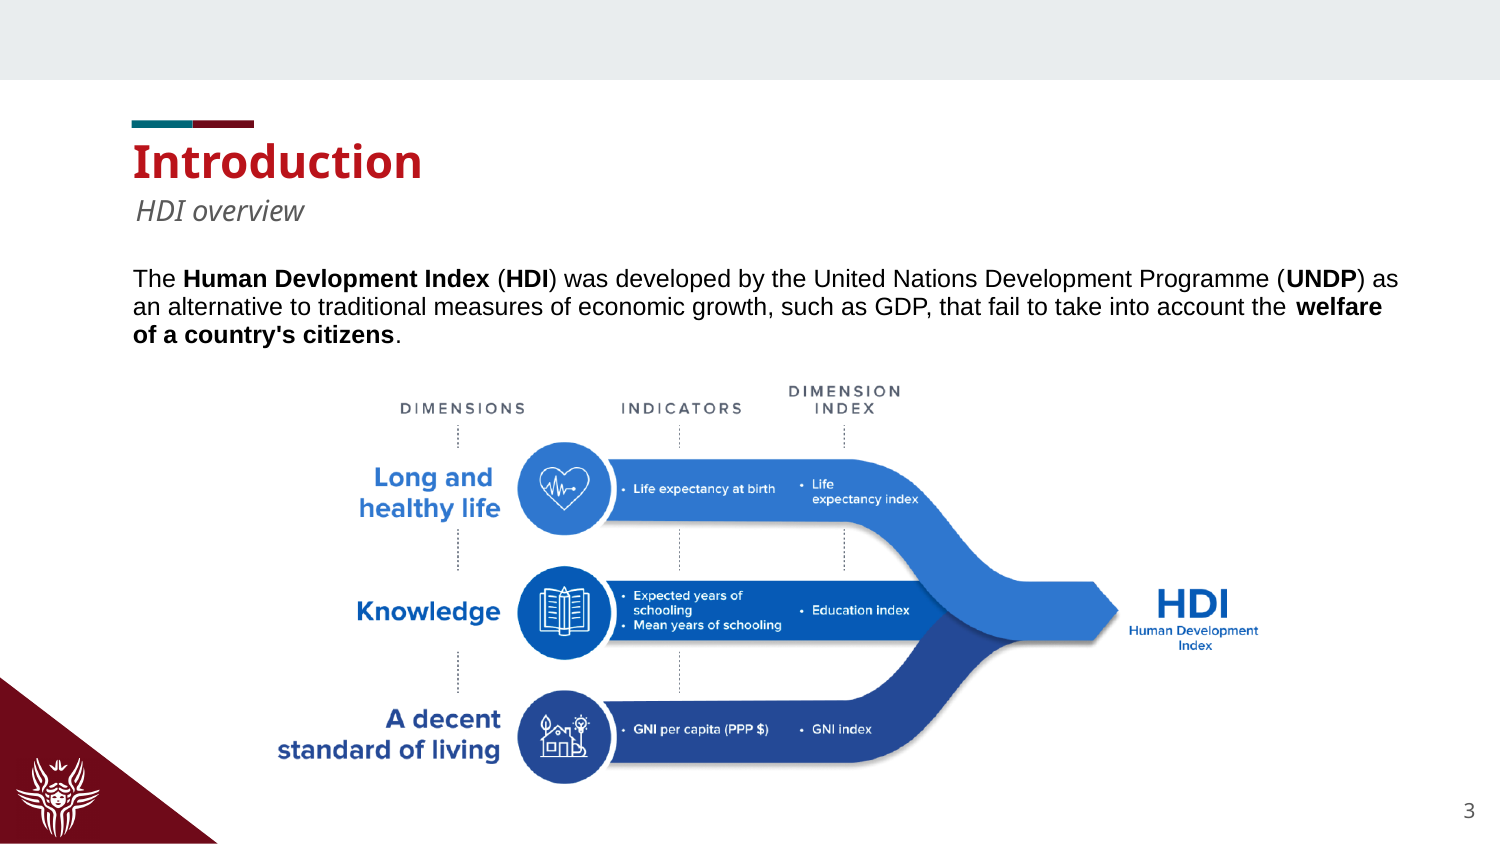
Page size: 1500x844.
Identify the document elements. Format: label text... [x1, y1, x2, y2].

slide_number <number> [1400, 779, 1491, 844]
text_box The Human Devlopment Index (HDI) was developed by the United Nations Development Programme (UNDP) as an alternative to traditional measures of economic growth, such as GDP, that fail to take into account the welfare of a country's citizens. [118, 257, 1422, 426]
list HDI overview [120, 172, 1382, 249]
picture [16, 758, 100, 839]
title Introduction [118, 118, 1380, 206]
picture [267, 426, 1266, 823]
